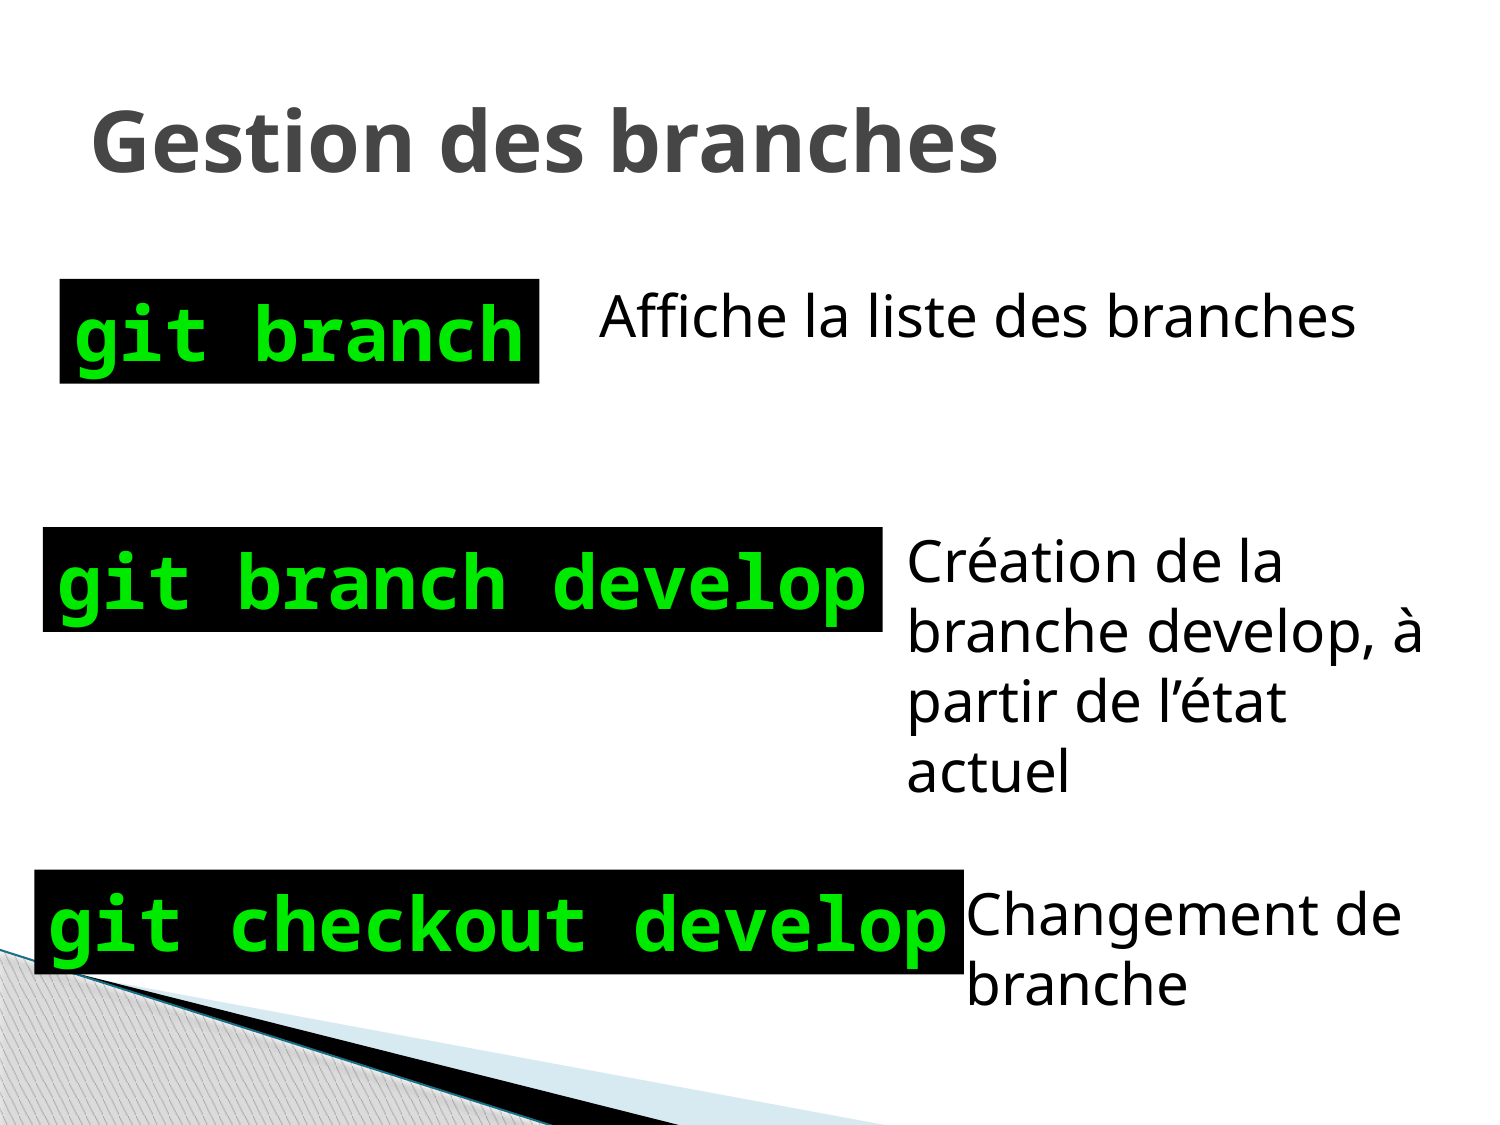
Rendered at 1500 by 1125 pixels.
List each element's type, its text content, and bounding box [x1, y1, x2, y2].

text_box Changement de branche [950, 869, 1477, 1025]
text_box Création de la branche develop, à partir de l’état actuel [891, 516, 1447, 812]
title Gestion des branches [75, 45, 1425, 233]
text_box git branch [59, 278, 540, 384]
text_box Affiche la liste des branches [584, 271, 1424, 357]
text_box git checkout develop [34, 869, 950, 975]
text_box git branch develop [42, 527, 883, 632]
